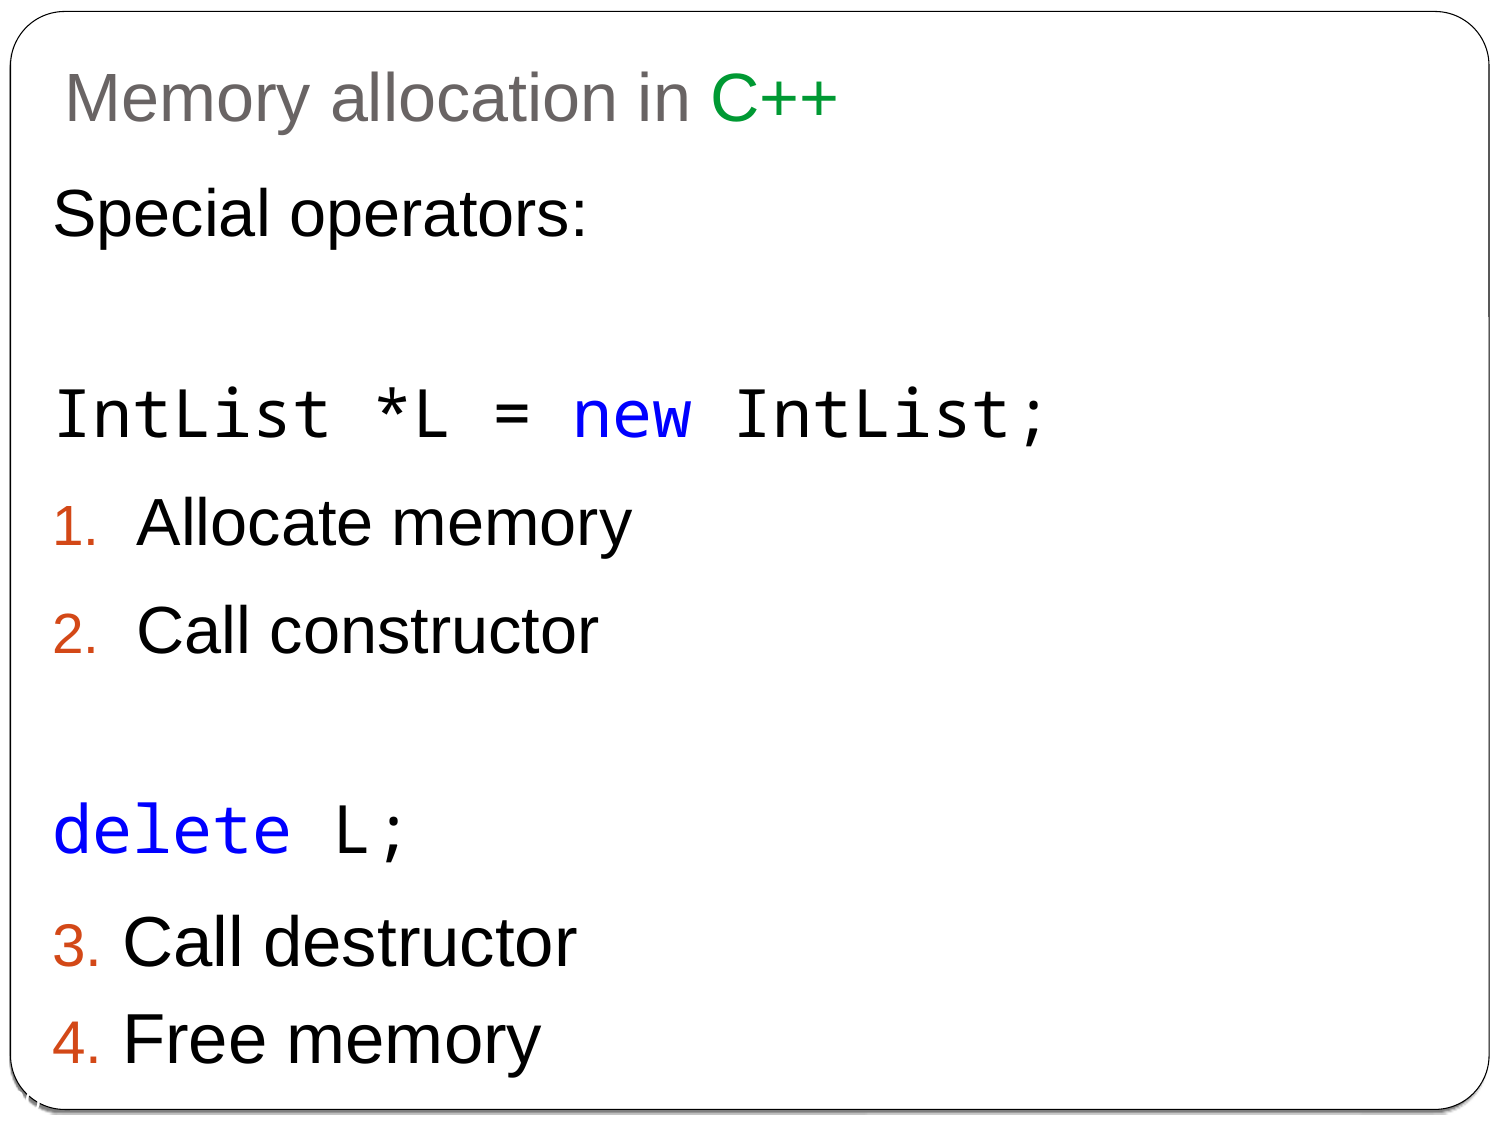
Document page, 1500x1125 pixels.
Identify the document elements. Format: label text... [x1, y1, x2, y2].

slide_number <number> [0, 1074, 50, 1125]
list Special operators: IntList *L = new IntList; Allocate memory Call constructor delete L; Call destructor Free memory [37, 162, 1463, 1088]
title Memory allocation in C++ [50, 45, 1450, 150]
